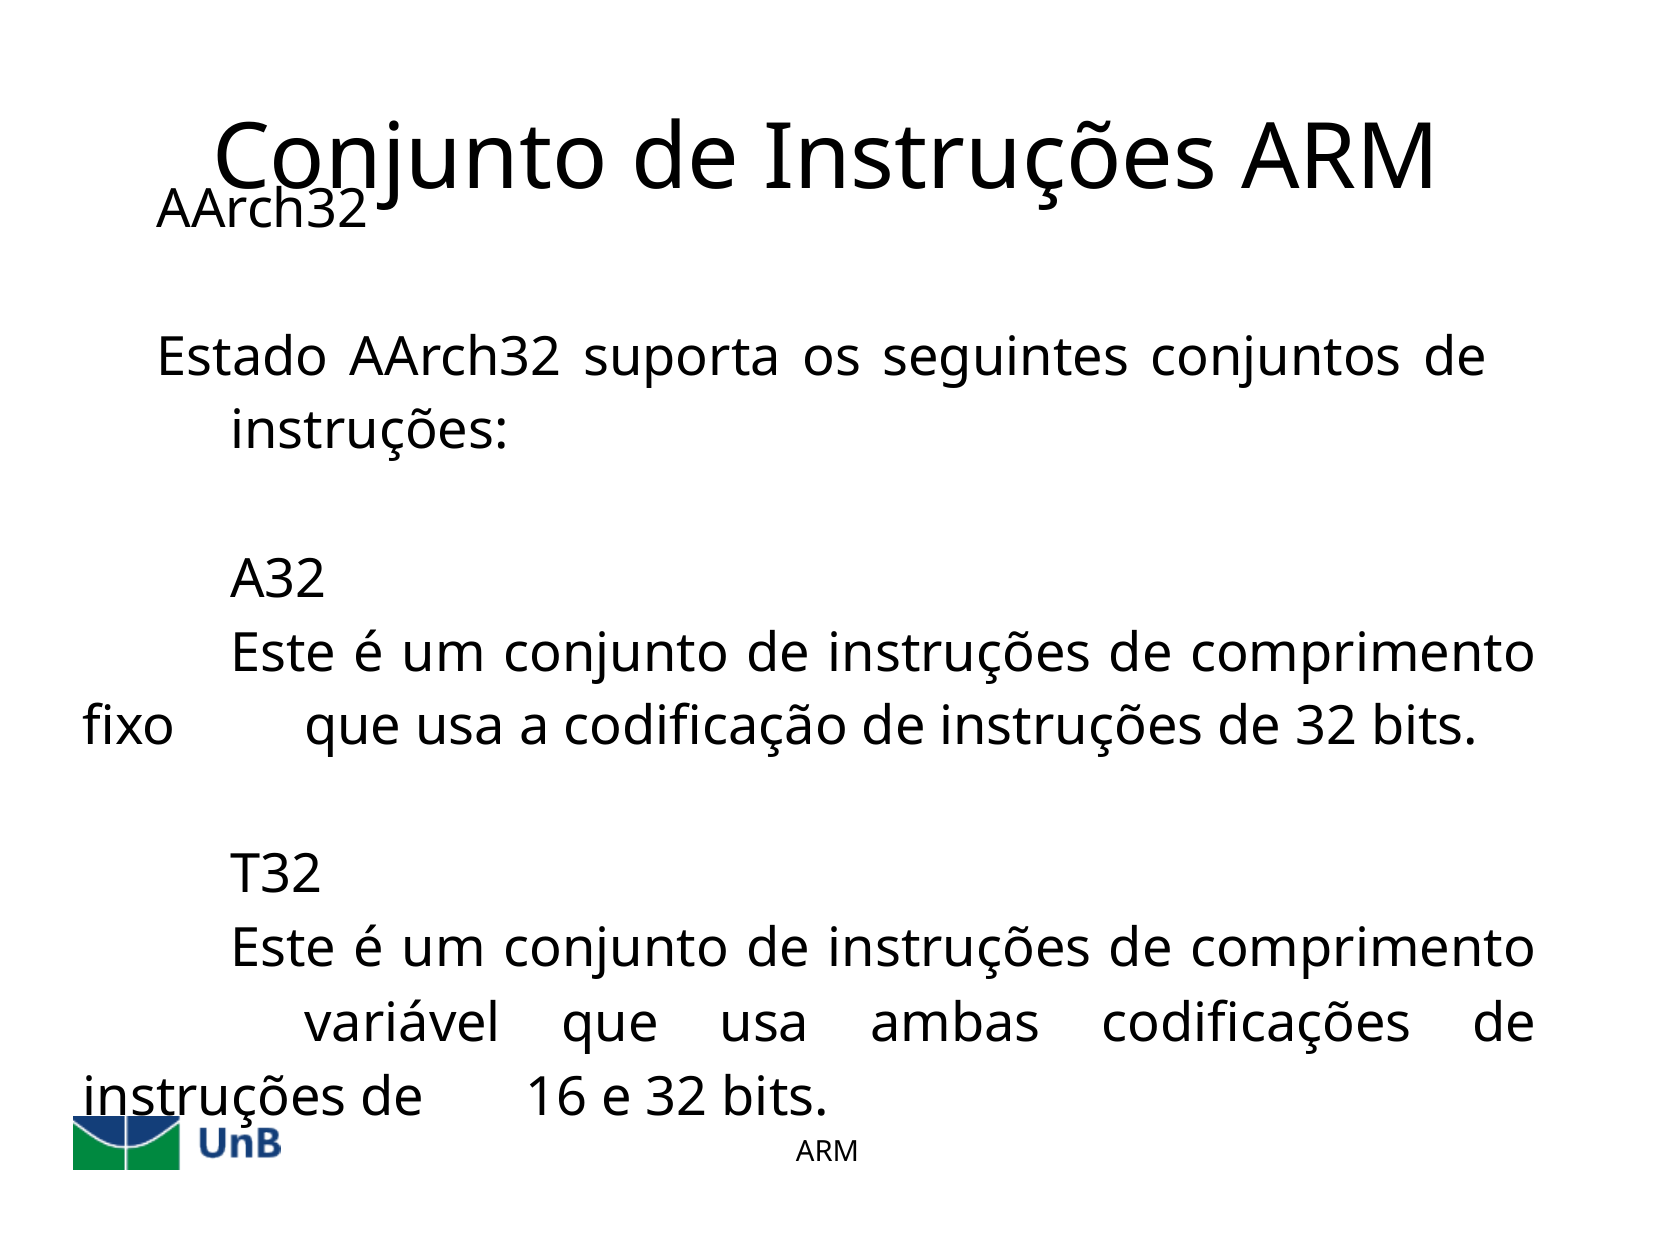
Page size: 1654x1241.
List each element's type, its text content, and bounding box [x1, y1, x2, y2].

subtitle AArch32 Estado AArch32 suporta os seguintes conjuntos de instruções: A32 Este é um conjunto de instruções de comprimento fixo que usa a codificação de instruções de 32 bits. T32 Este é um conjunto de instruções de comprimento variável que usa ambas codificações de instruções de 16 e 32 bits. [82, 188, 1538, 1112]
title Conjunto de Instruções ARM [82, 49, 1571, 257]
picture [73, 1116, 281, 1170]
